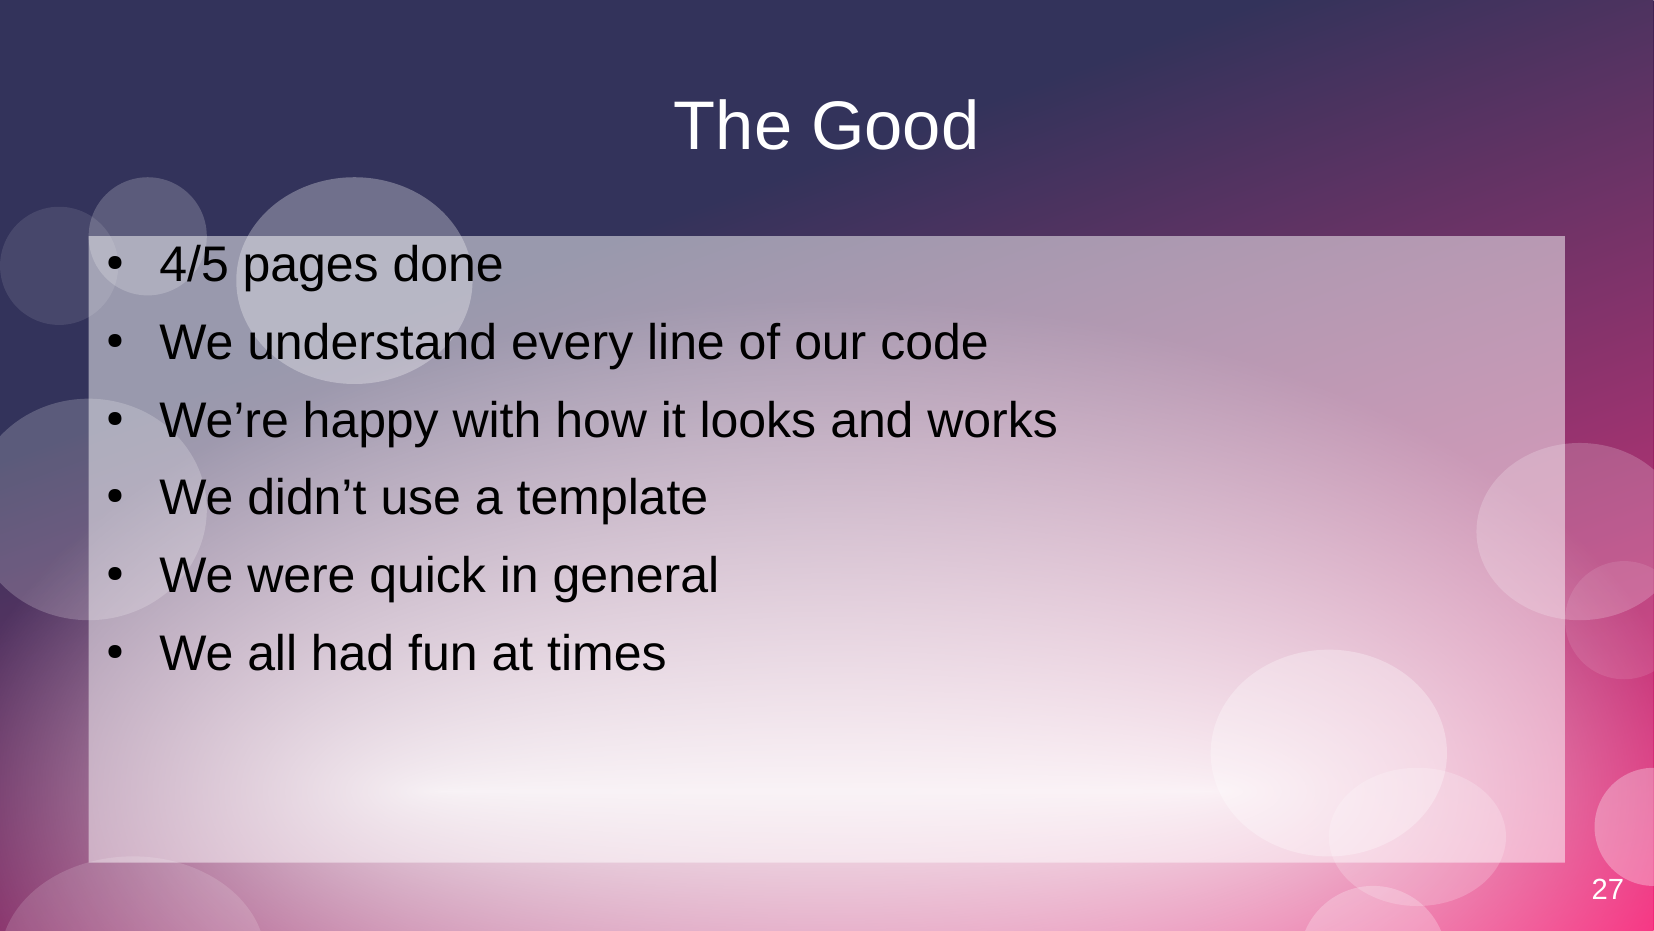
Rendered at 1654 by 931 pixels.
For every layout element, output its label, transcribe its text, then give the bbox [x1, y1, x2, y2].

title The Good [88, 44, 1565, 207]
list 4/5 pages done We understand every line of our code We’re happy with how it looks and works We didn’t use a template We were quick in general We all had fun at times [88, 236, 1565, 863]
